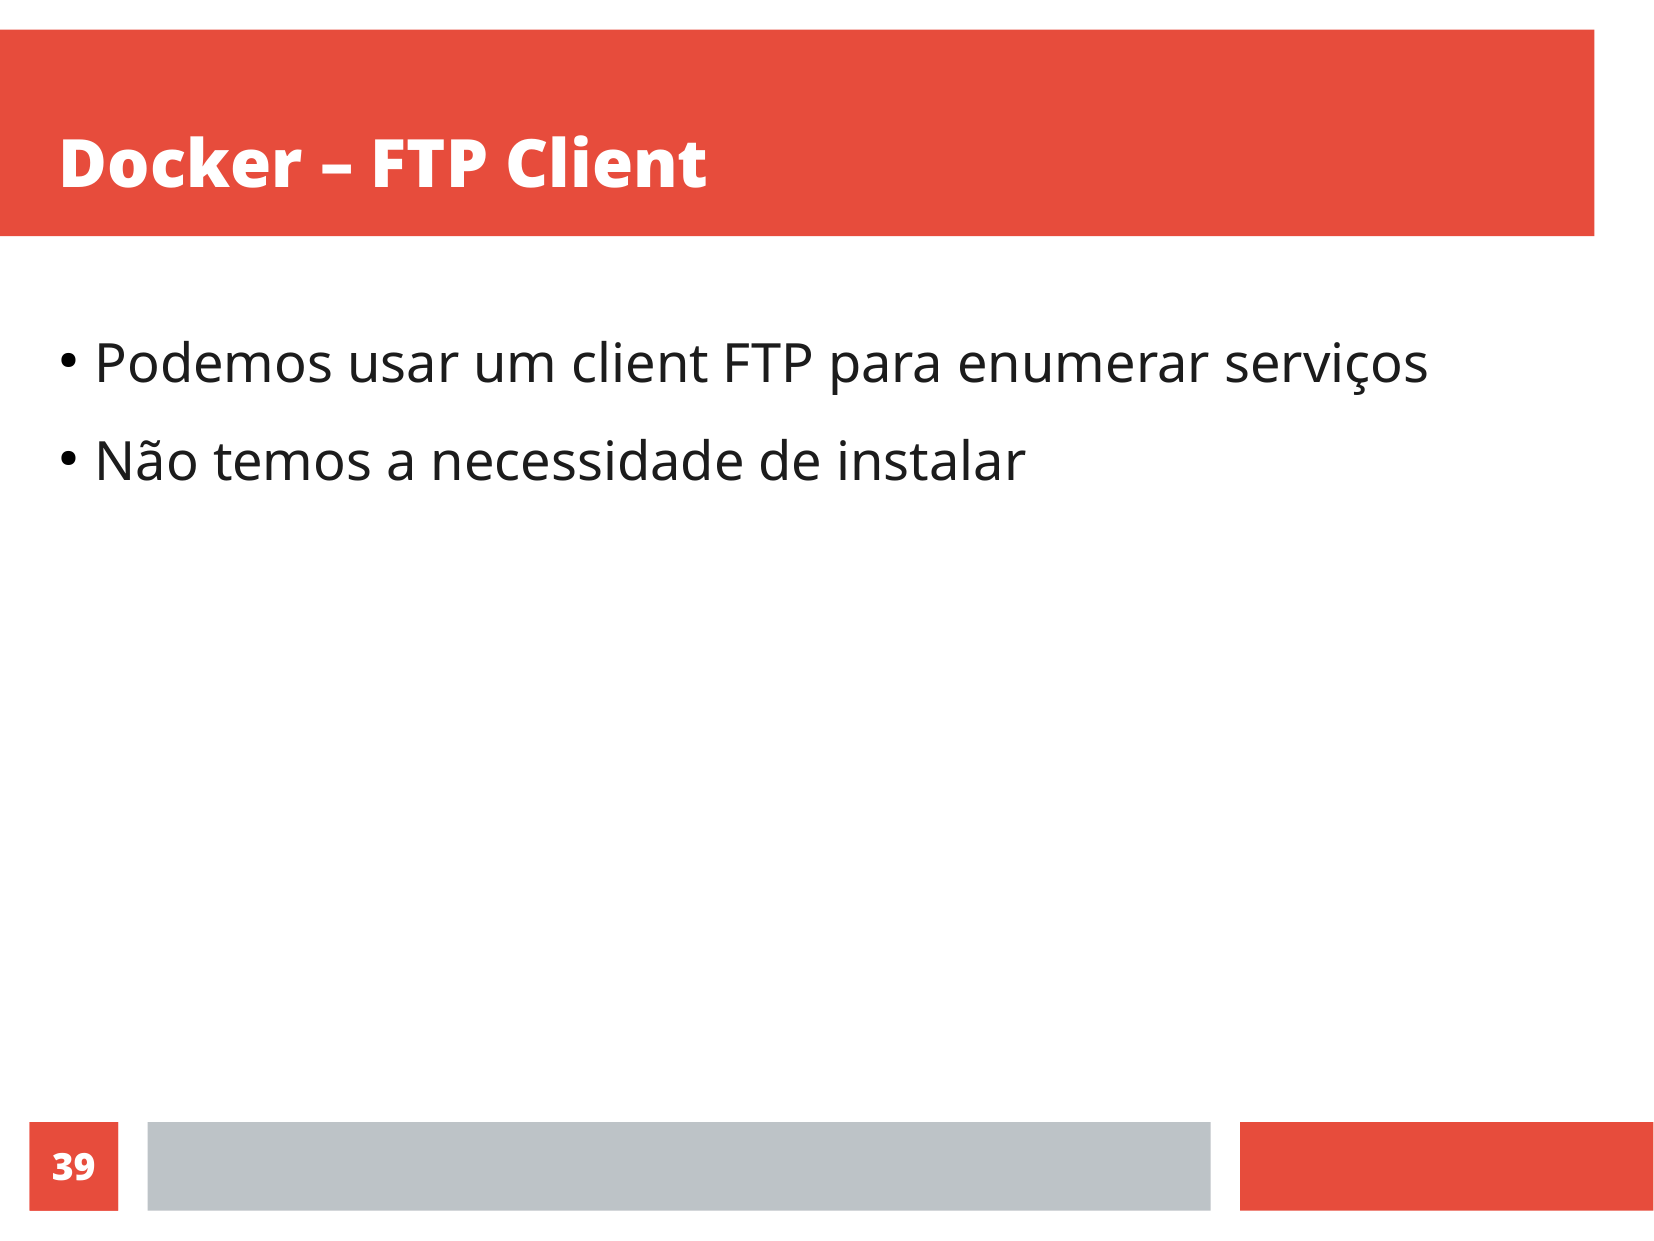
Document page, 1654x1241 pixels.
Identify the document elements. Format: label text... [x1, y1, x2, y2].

title Docker – FTP Client [59, 59, 1595, 207]
list Podemos usar um client FTP para enumerar serviços Não temos a necessidade de instalar [59, 324, 1565, 1093]
